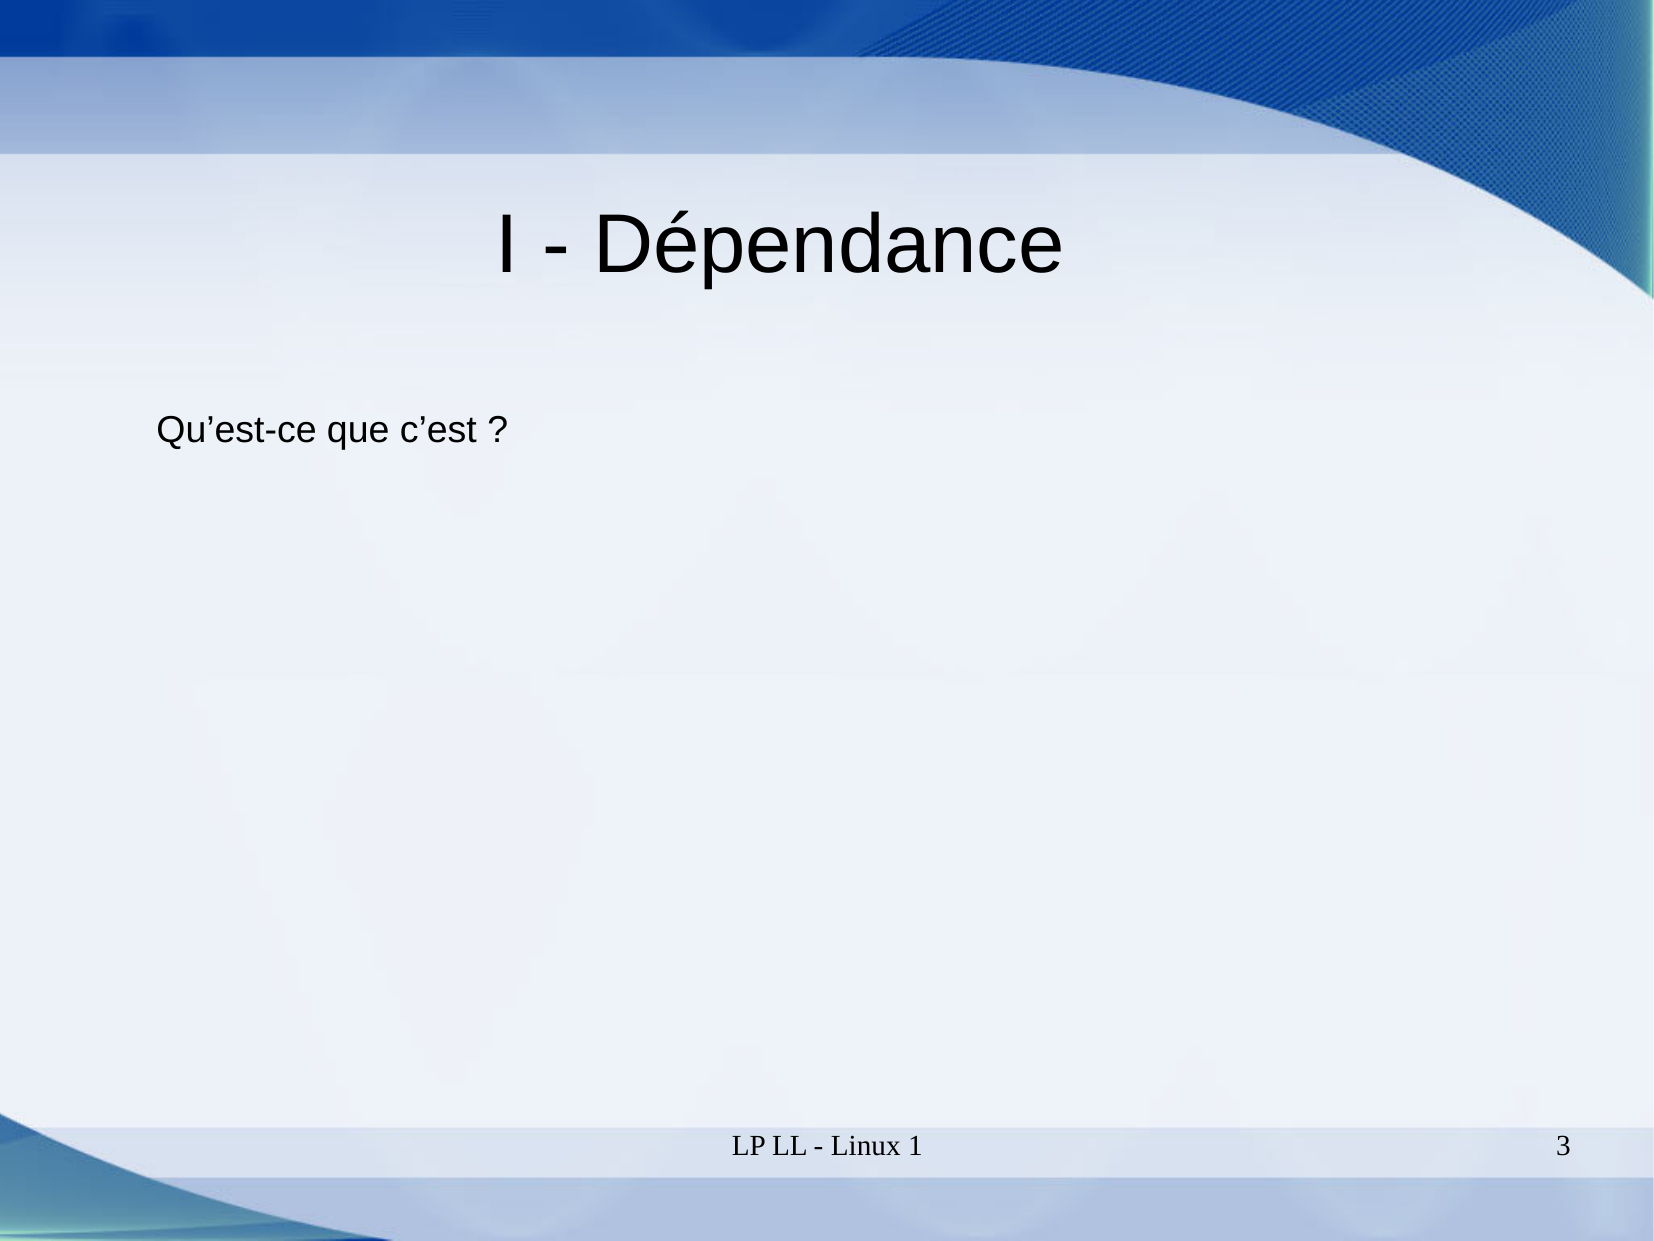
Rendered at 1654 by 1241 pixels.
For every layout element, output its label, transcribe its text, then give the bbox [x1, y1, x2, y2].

text_box Qu’est-ce que c’est ? [141, 401, 1524, 459]
text_box I - Dépendance [236, 144, 1325, 343]
picture [0, 0, 1654, 1241]
